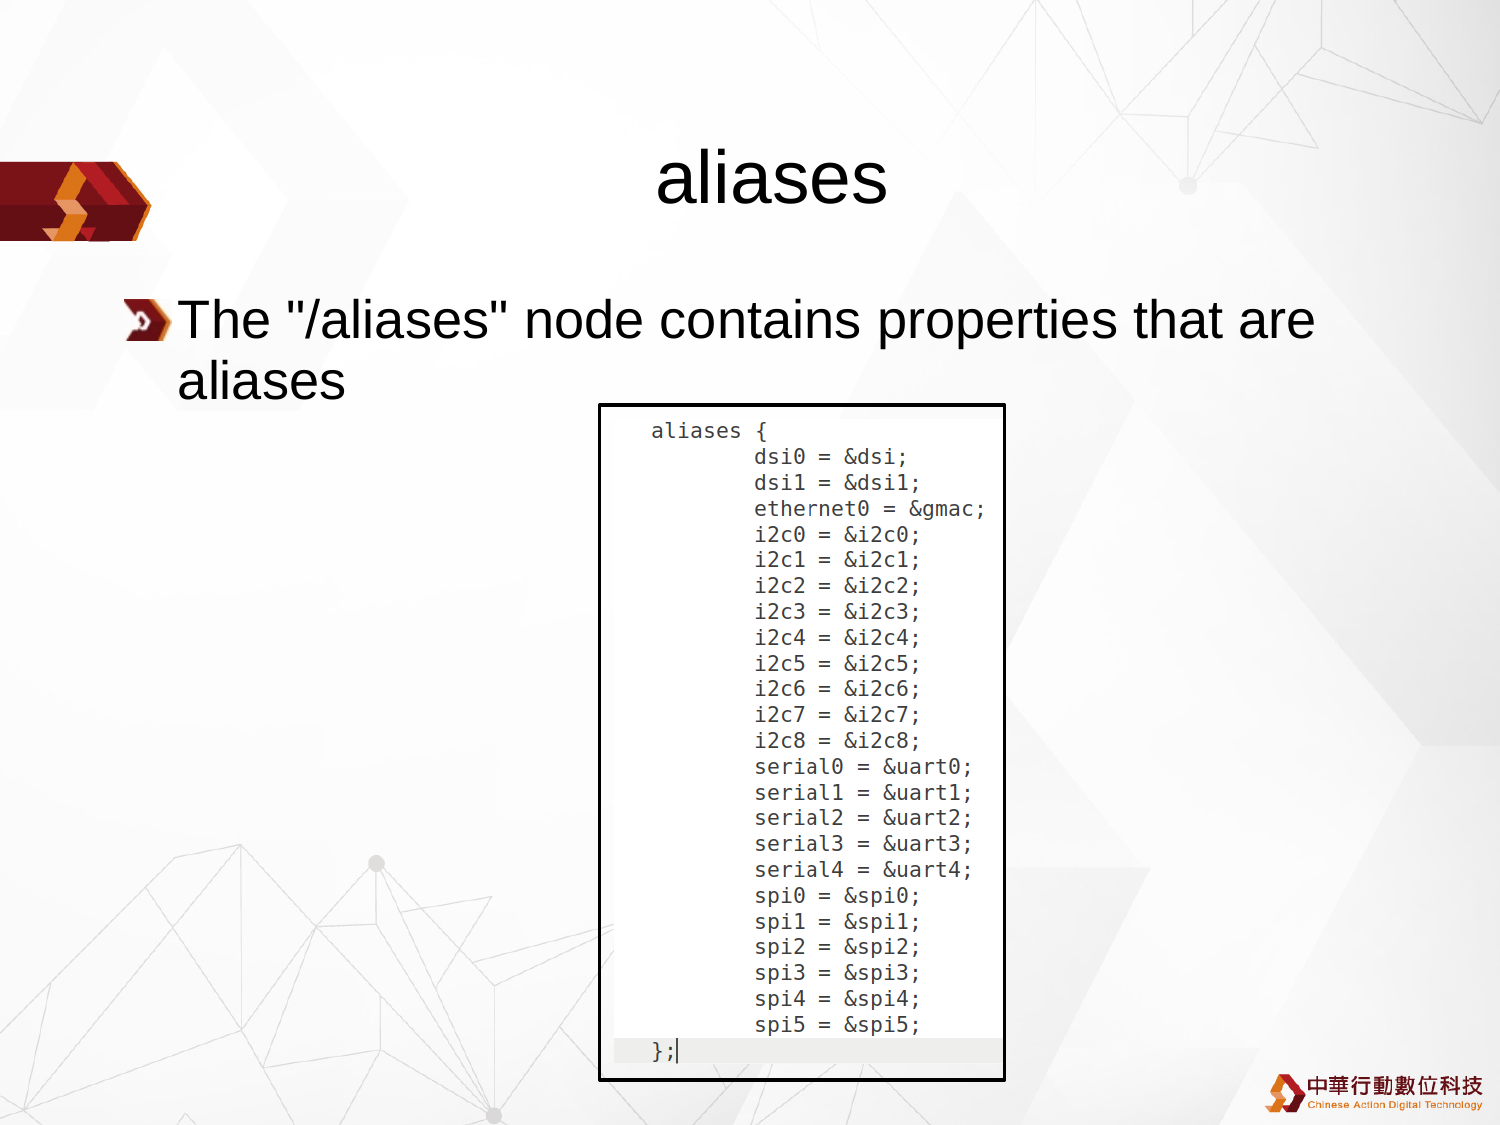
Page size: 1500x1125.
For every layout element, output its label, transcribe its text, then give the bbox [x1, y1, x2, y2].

picture [0, 0, 1500, 1125]
title aliases [107, 101, 1367, 255]
list The "/aliases" node contains properties that are aliases [601, 407, 1003, 943]
list The "/aliases" node contains properties that are aliases [107, 290, 1425, 943]
